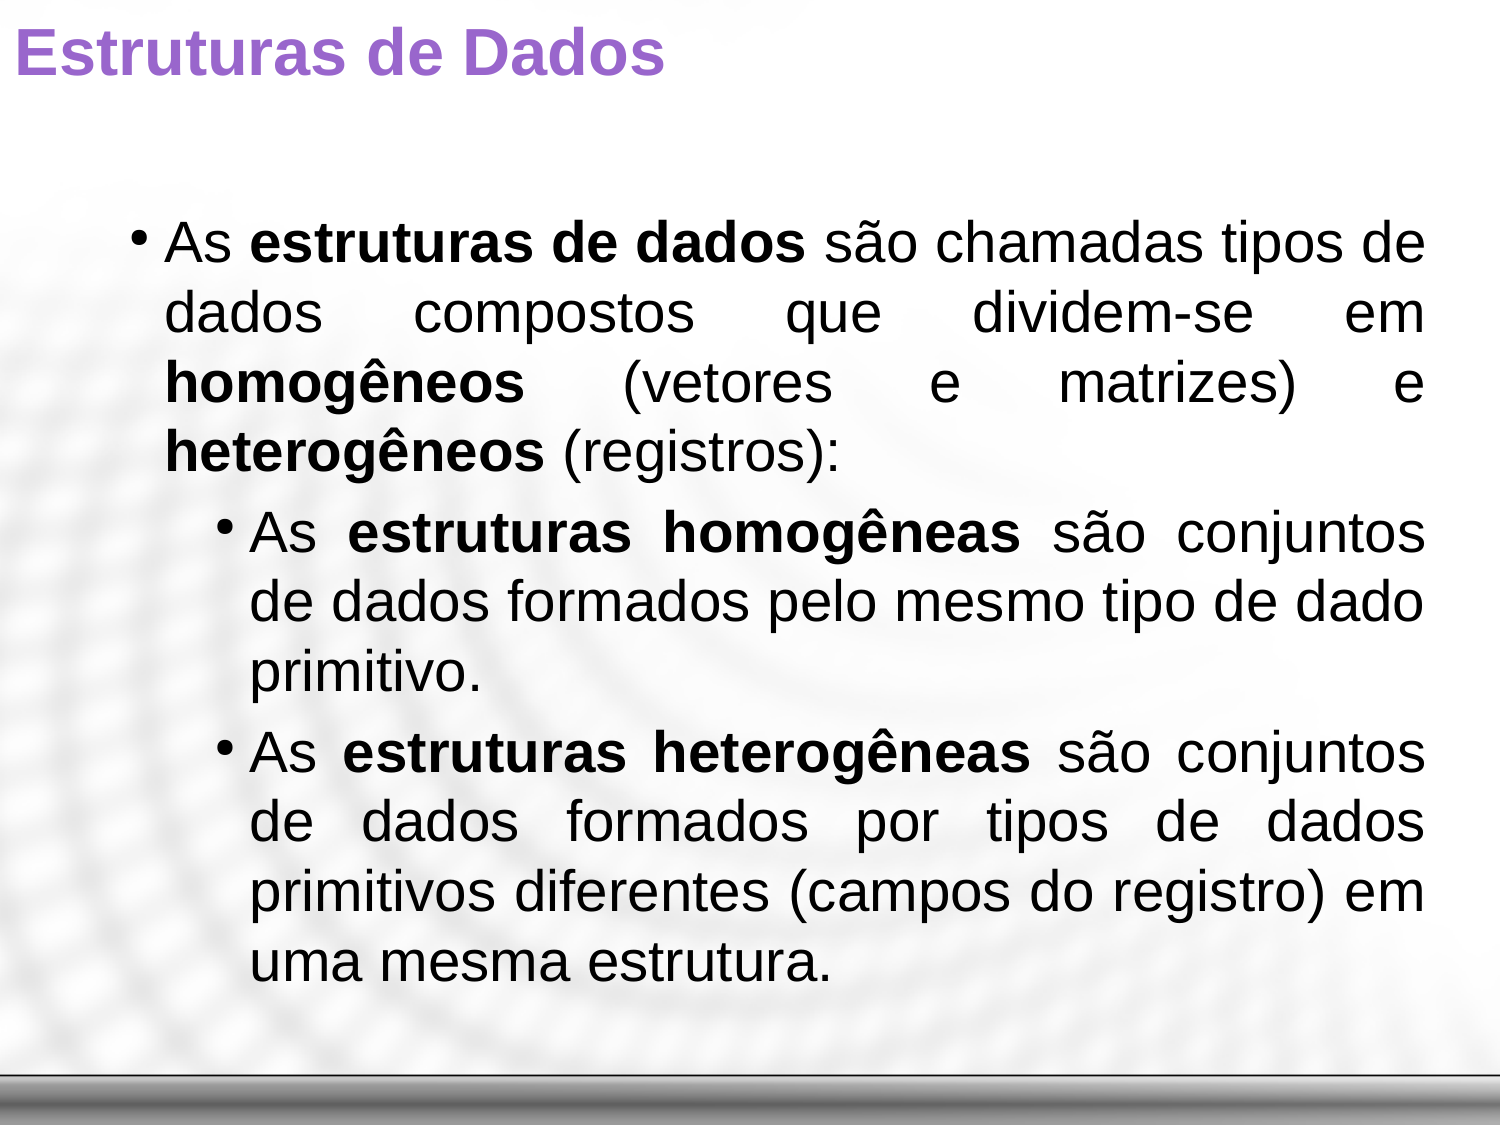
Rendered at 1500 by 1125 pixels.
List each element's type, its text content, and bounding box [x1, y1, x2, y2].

picture [0, 0, 1500, 1125]
title Estruturas de Dados [0, 0, 1353, 102]
list As estruturas de dados são chamadas tipos de dados compostos que dividem-se em homogêneos (vetores e matrizes) e heterogêneos (registros): As estruturas homogêneas são conjuntos de dados formados pelo mesmo tipo de dado primitivo. As estruturas heterogêneas são conjuntos de dados formados por tipos de dados primitivos diferentes (campos do registro) em uma mesma estrutura. [58, 196, 1442, 1036]
